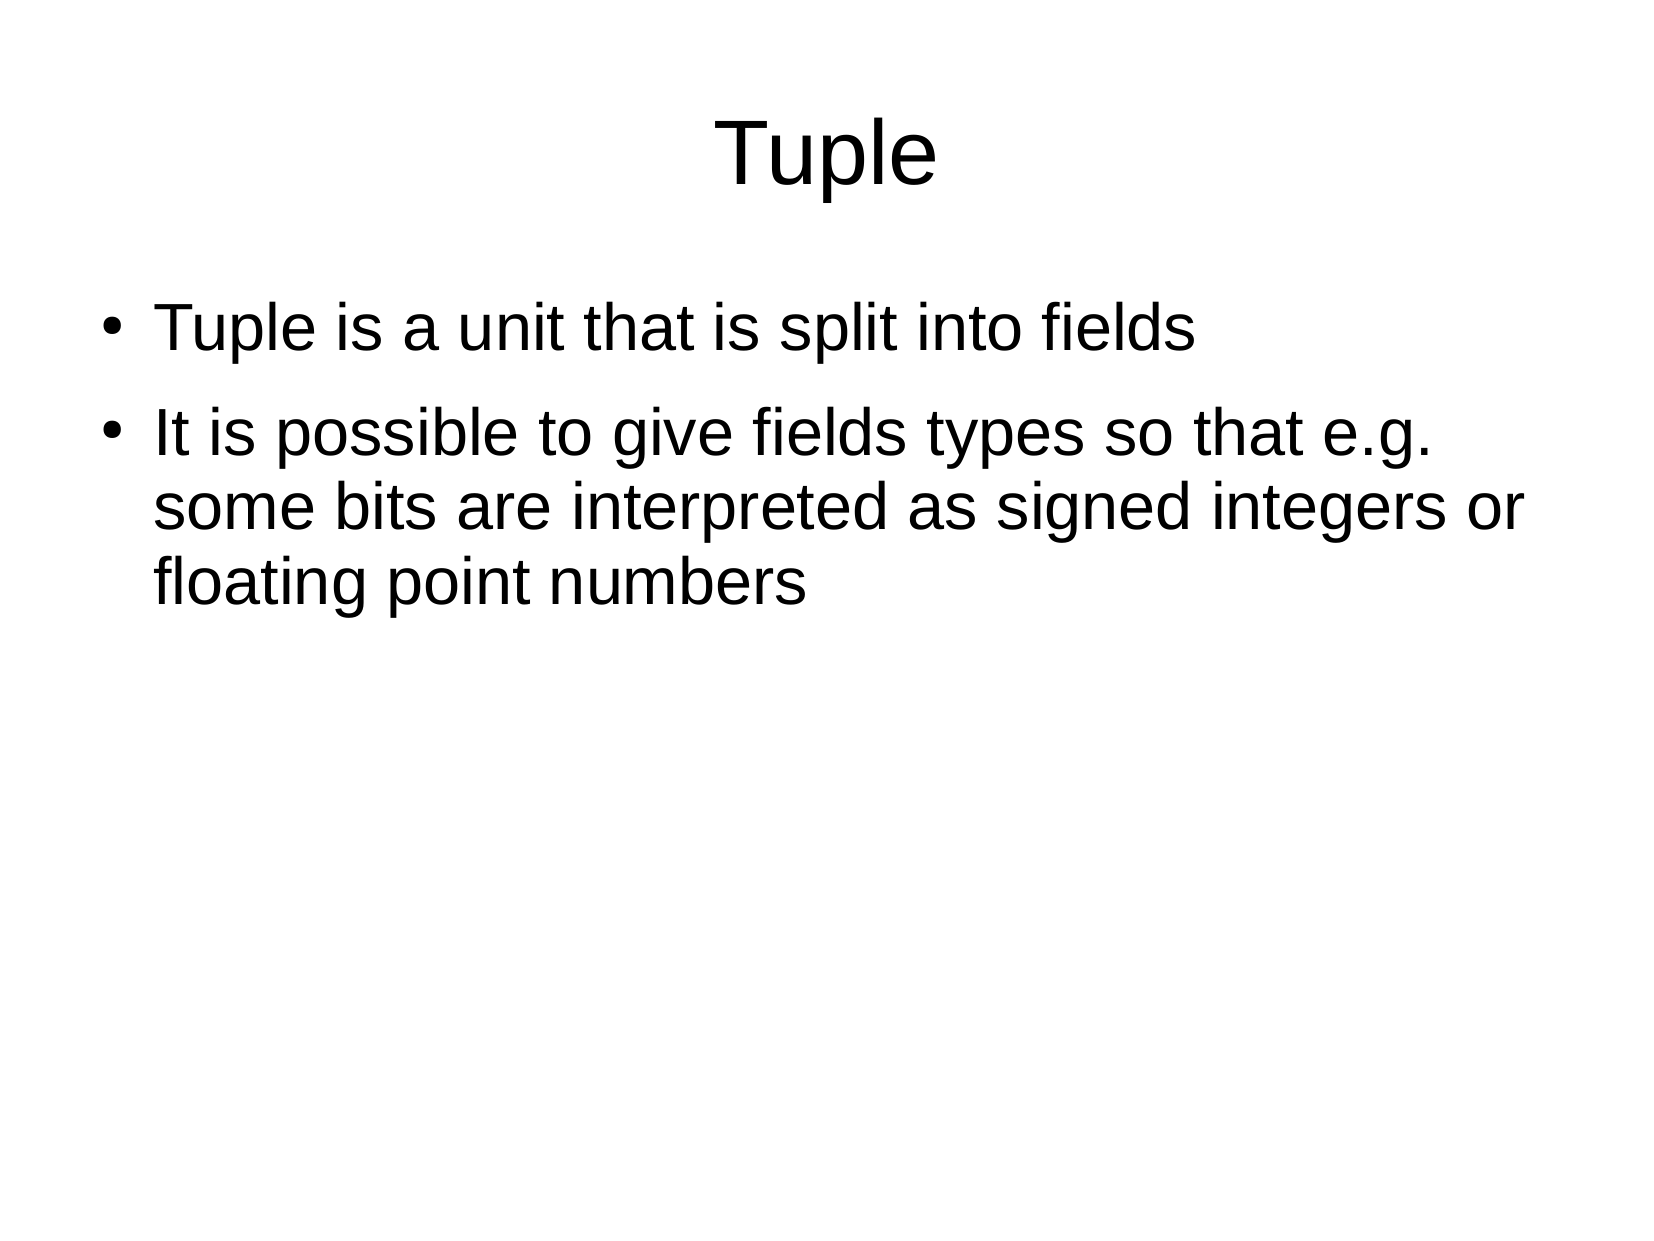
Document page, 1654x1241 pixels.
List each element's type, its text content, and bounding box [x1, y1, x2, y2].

list Tuple is a unit that is split into fields It is possible to give fields types so that e.g. some bits are interpreted as signed integers or floating point numbers [82, 290, 1571, 1109]
title Tuple [82, 56, 1571, 250]
